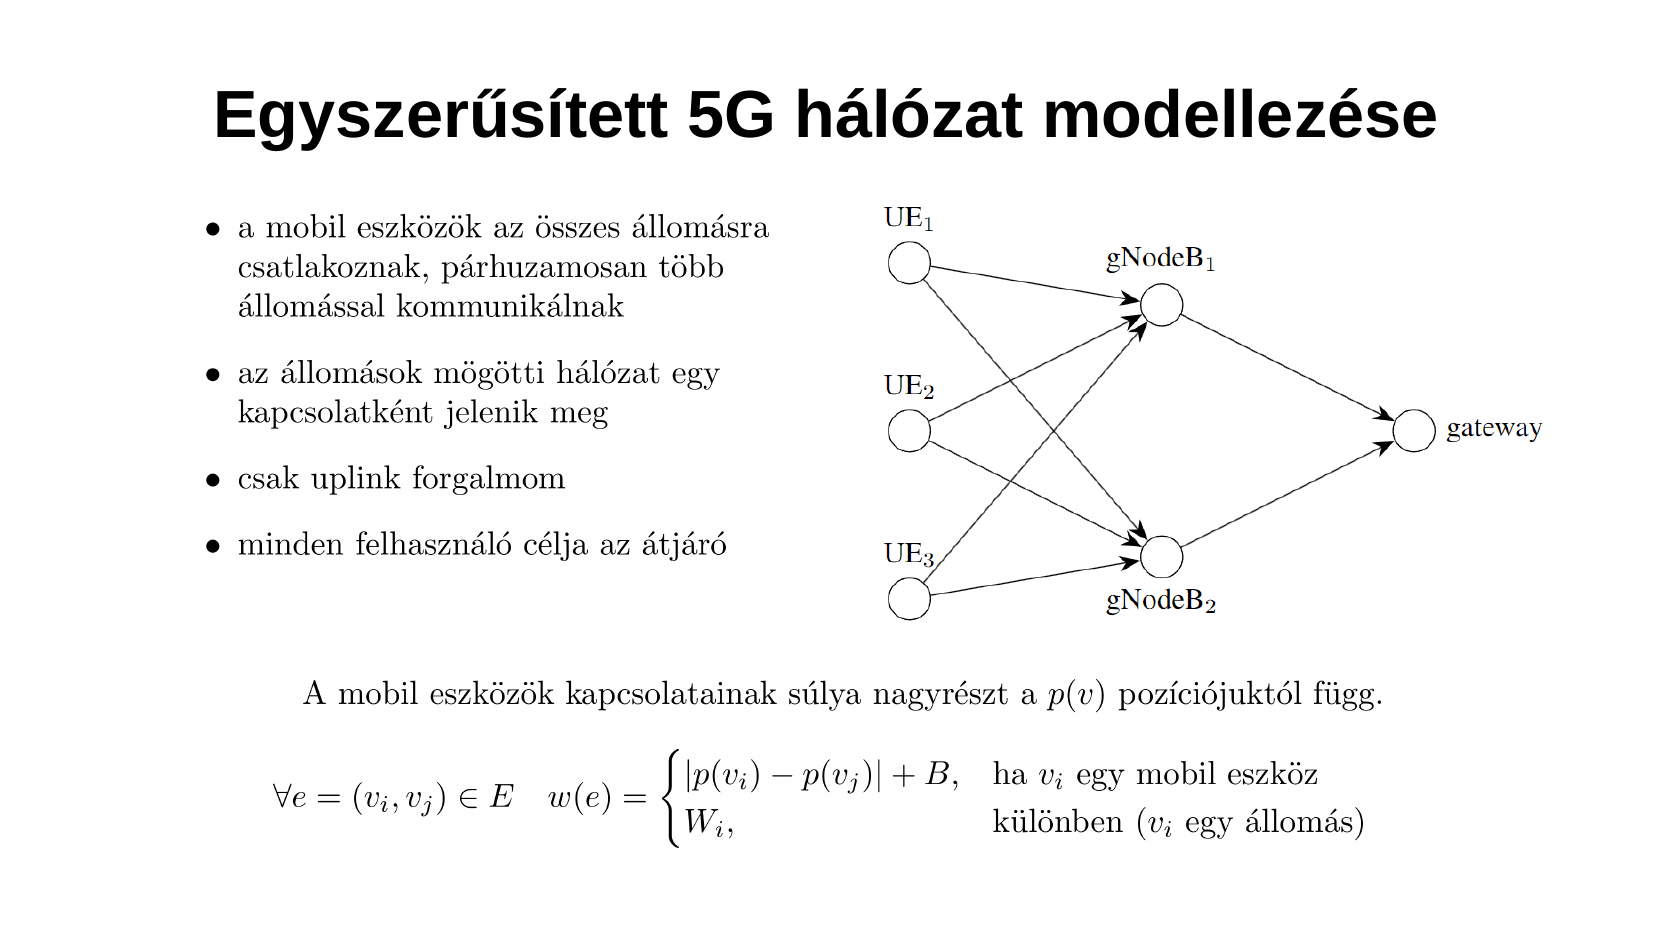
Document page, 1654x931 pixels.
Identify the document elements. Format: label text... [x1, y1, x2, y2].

picture [273, 679, 1381, 848]
title Egyszerűsített 5G hálózat modellezése [82, 37, 1571, 193]
picture [856, 177, 1565, 650]
picture [206, 214, 769, 562]
